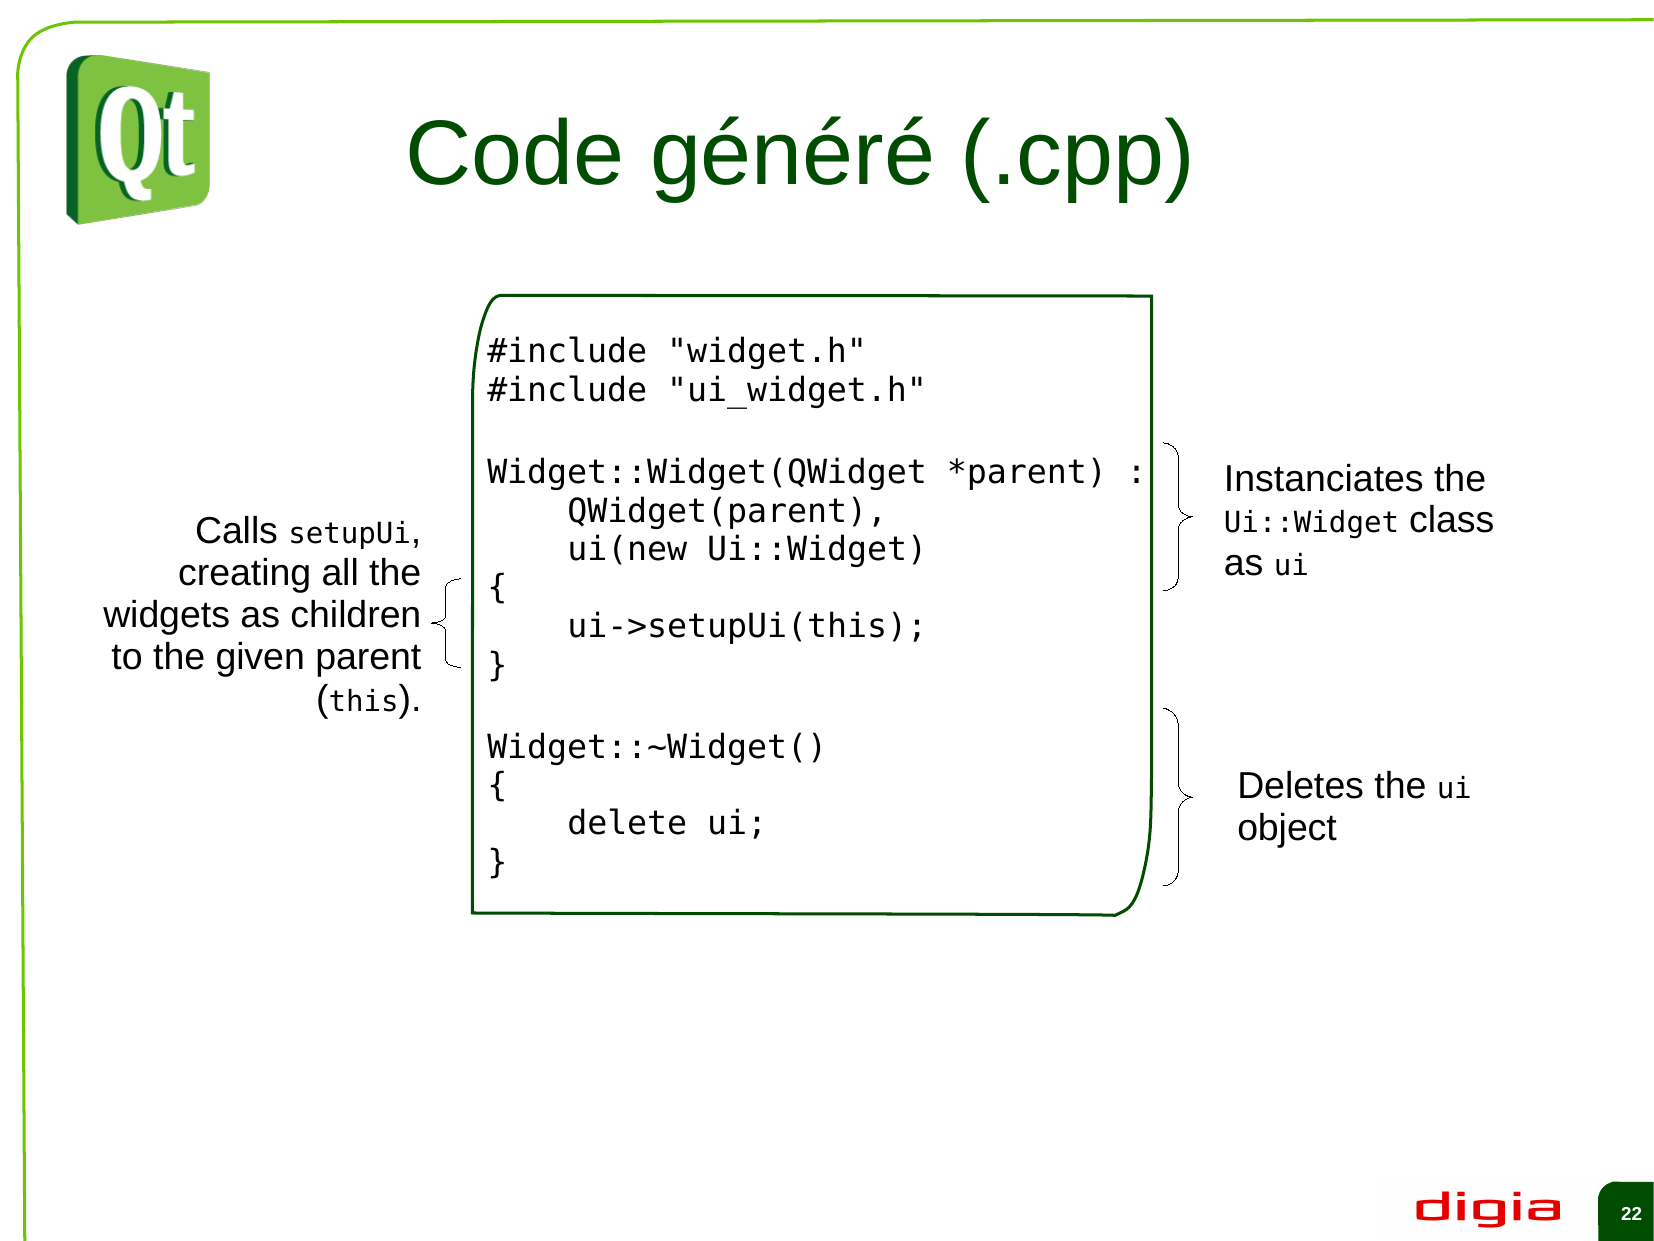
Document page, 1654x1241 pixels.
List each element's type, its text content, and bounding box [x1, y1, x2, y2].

picture [1380, 1179, 1596, 1241]
text_box Calls setupUi, creating all the widgets as children to the given parent (this). [88, 501, 471, 727]
title Code généré (.cpp) [263, 49, 1339, 257]
text_box #include "widget.h" #include "ui_widget.h" Widget::Widget(QWidget *parent) : QWidget(parent), ui(new Ui::Widget) { ui->setupUi(this); } Widget::~Widget() { delete ui; } [474, 324, 1150, 889]
text_box #include "widget.h" #include "ui_widget.h" Widget::Widget(QWidget *parent) : QWidget(parent), ui(new Ui::Widget) { ui->setupUi(this); } Widget::~Widget() { delete ui; } [1141, 324, 1163, 889]
text_box Deletes the ui object [1222, 757, 1487, 886]
text_box Instanciates the Ui::Widget class as ui [1209, 449, 1520, 591]
picture [66, 55, 210, 225]
